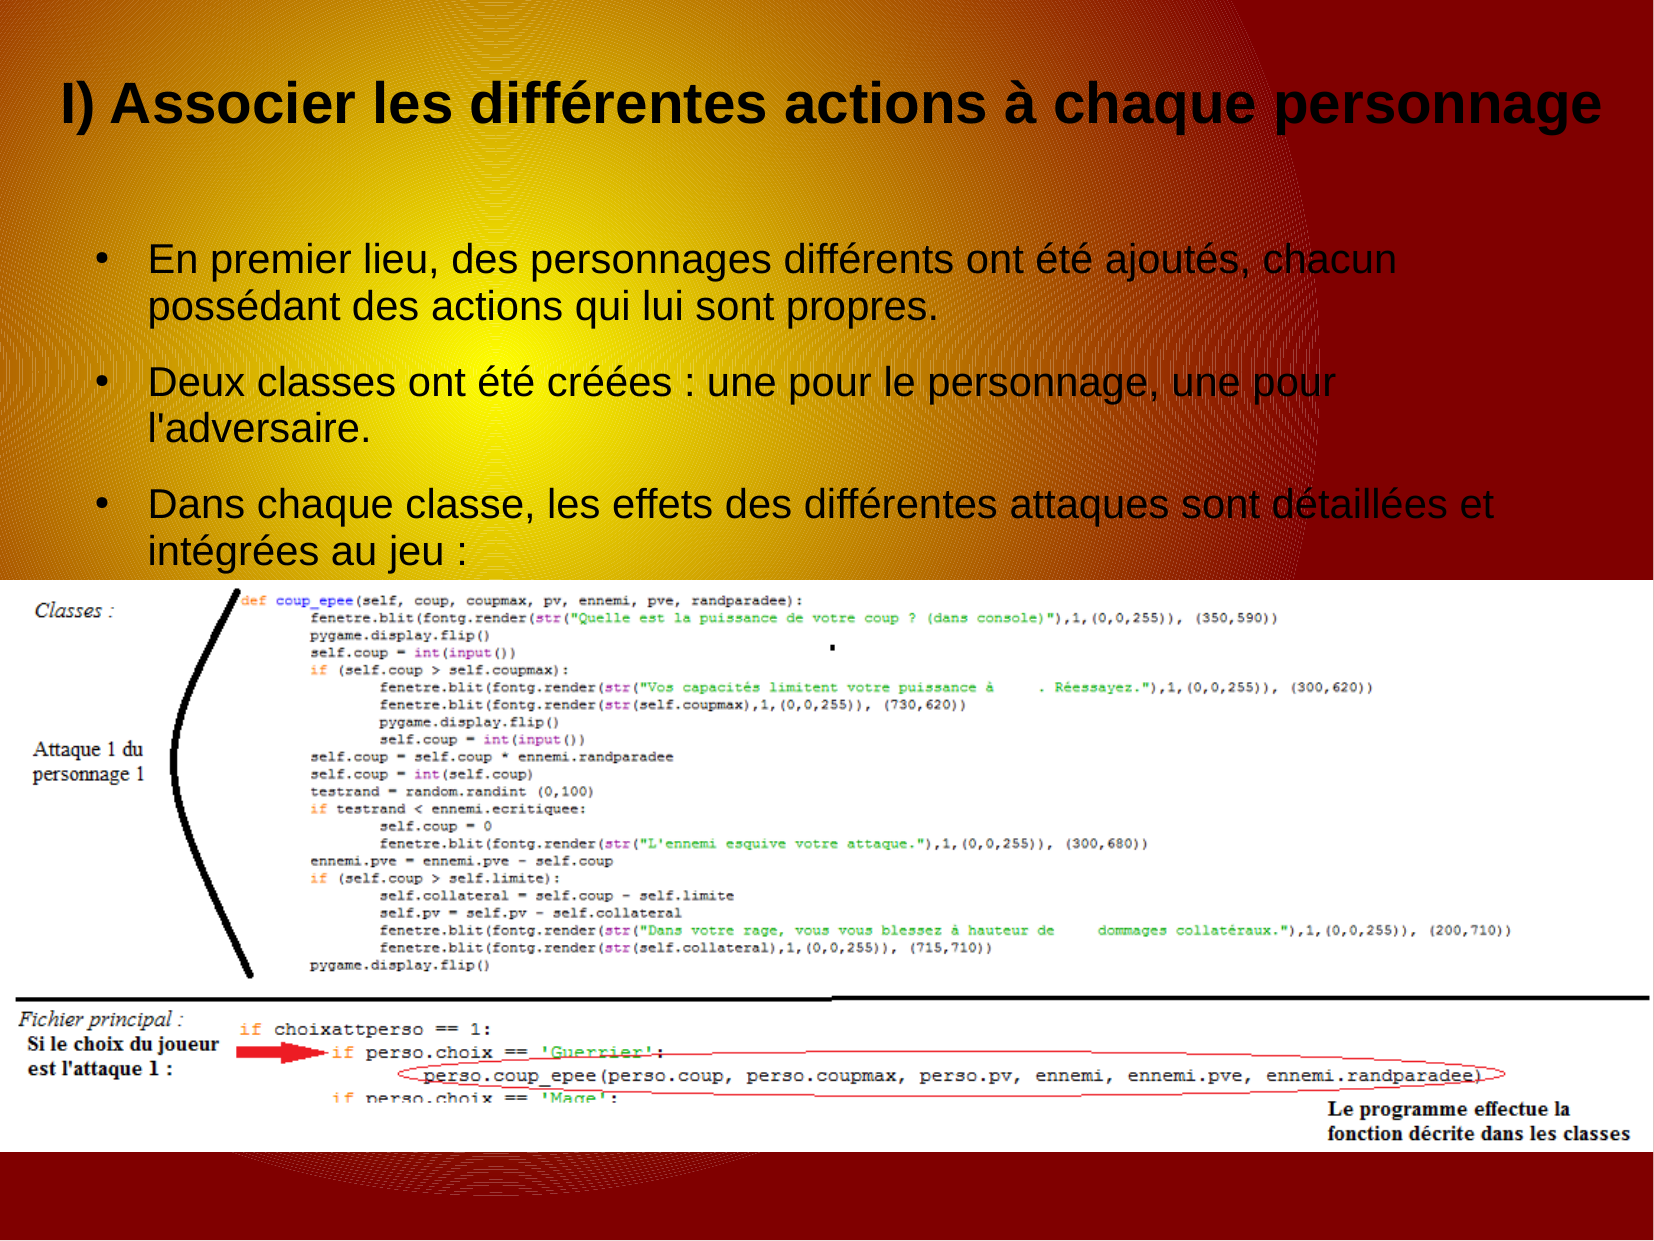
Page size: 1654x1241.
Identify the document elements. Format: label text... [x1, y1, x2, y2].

list En premier lieu, des personnages différents ont été ajoutés, chacun possédant des actions qui lui sont propres. Deux classes ont été créées : une pour le personnage, une pour l'adversaire. Dans chaque classe, les effets des différentes attaques sont détaillées et intégrées au jeu : [76, 236, 1565, 580]
title I) Associer les différentes actions à chaque personnage [59, 0, 1607, 208]
picture [0, 580, 1654, 1152]
